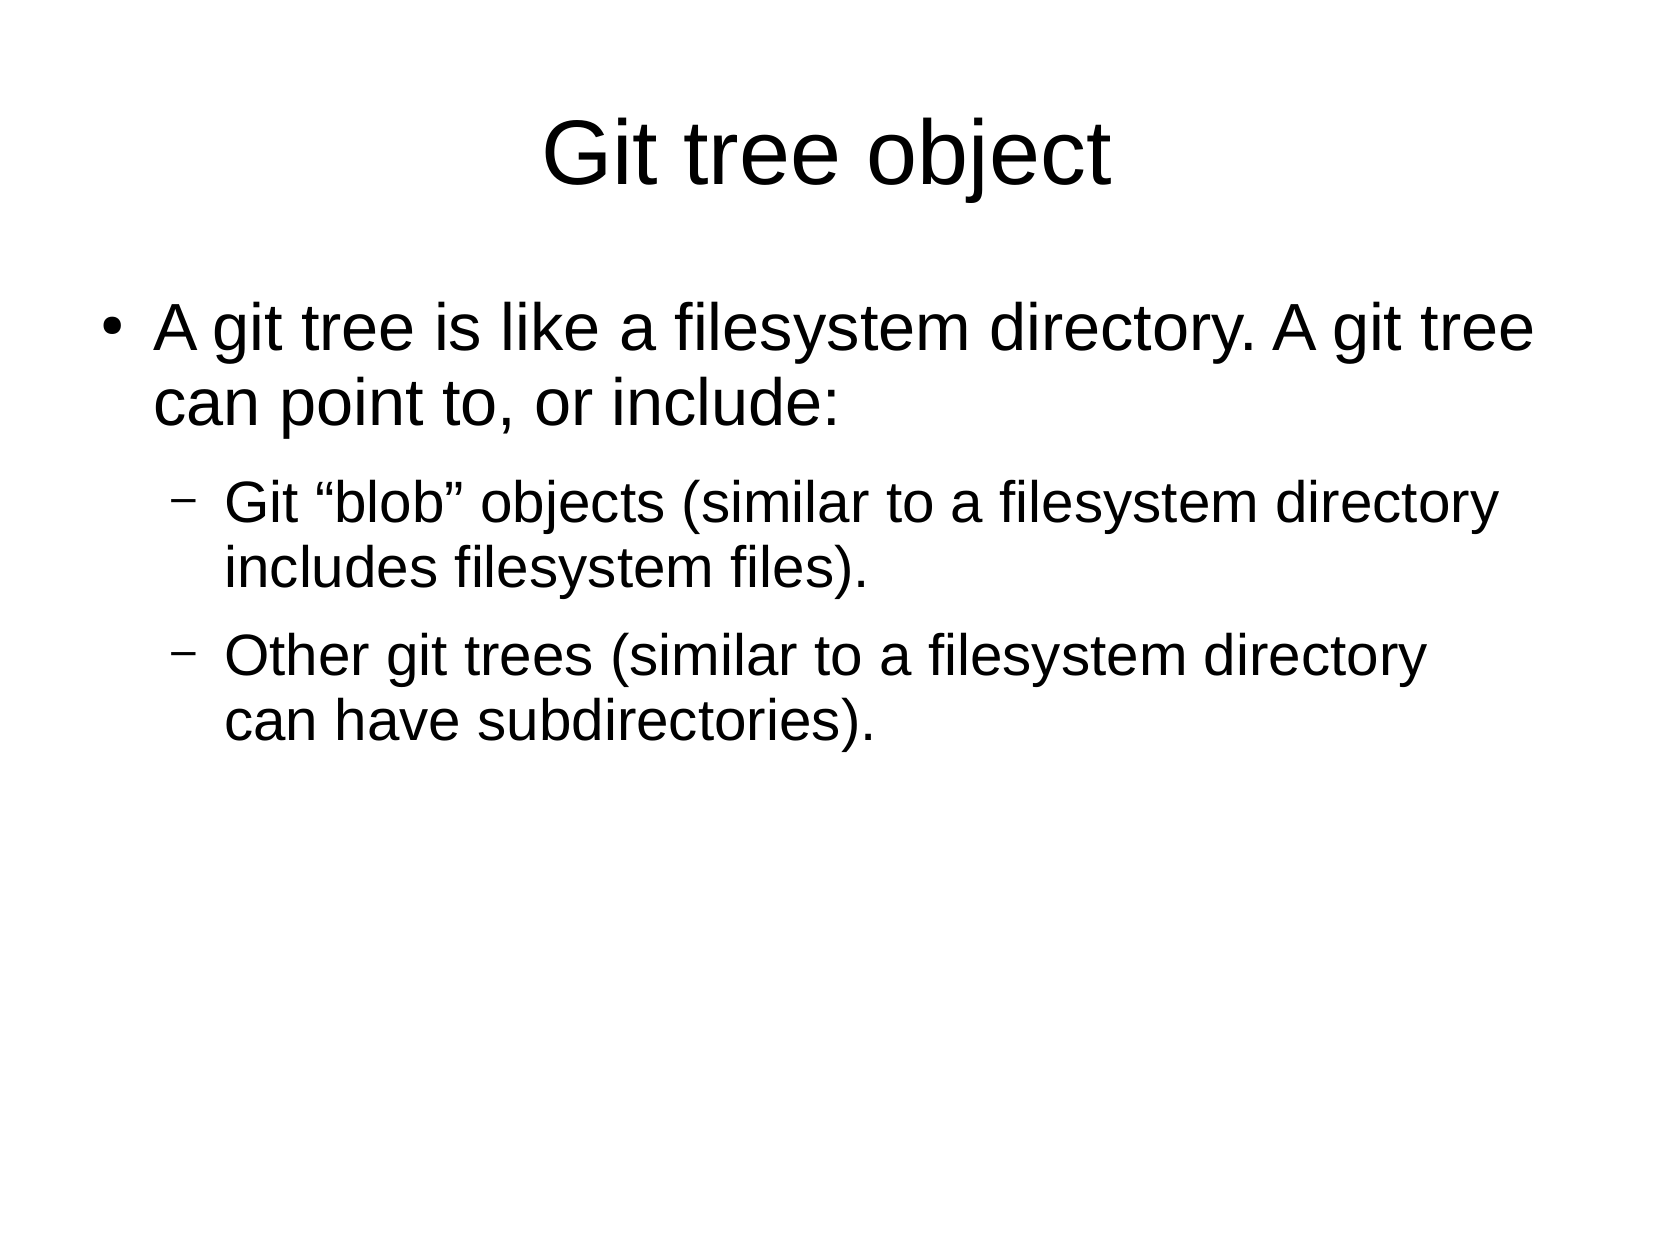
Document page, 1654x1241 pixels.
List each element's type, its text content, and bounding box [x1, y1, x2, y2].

title Git tree object [82, 49, 1571, 257]
list A git tree is like a filesystem directory. A git tree can point to, or include: Git “blob” objects (similar to a filesystem directory includes filesystem files). Other git trees (similar to a filesystem directory can have subdirectories). [82, 290, 1538, 1010]
